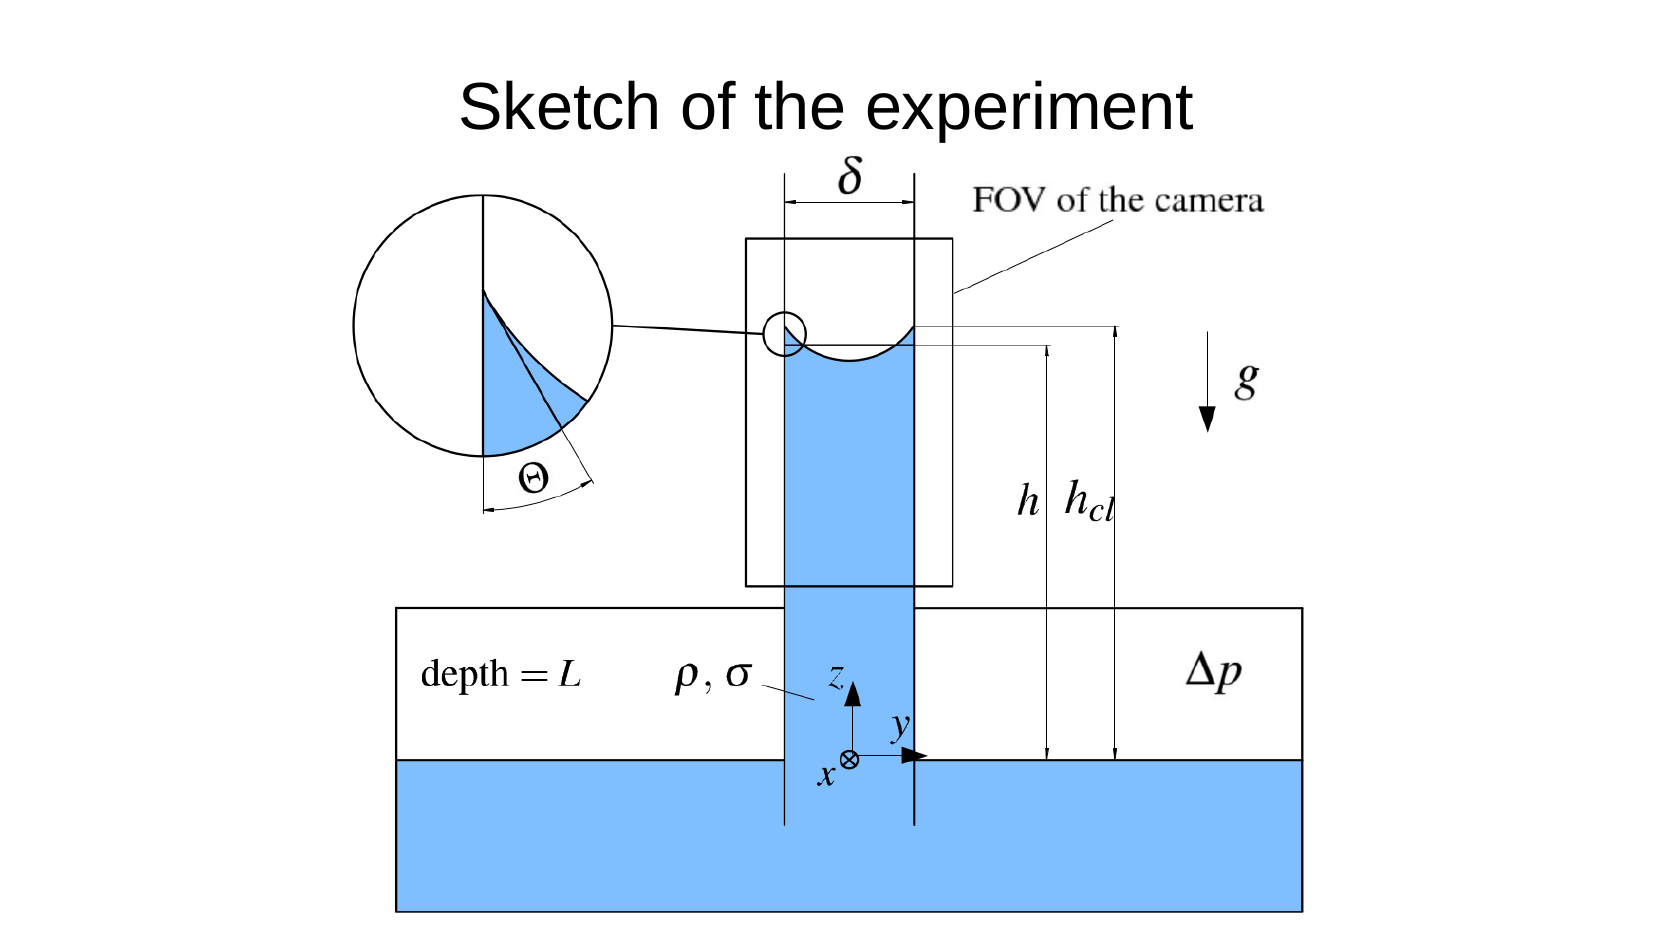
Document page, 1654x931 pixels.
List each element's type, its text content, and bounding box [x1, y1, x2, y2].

picture [319, 181, 1344, 931]
title Sketch of the experiment [82, 24, 1571, 181]
